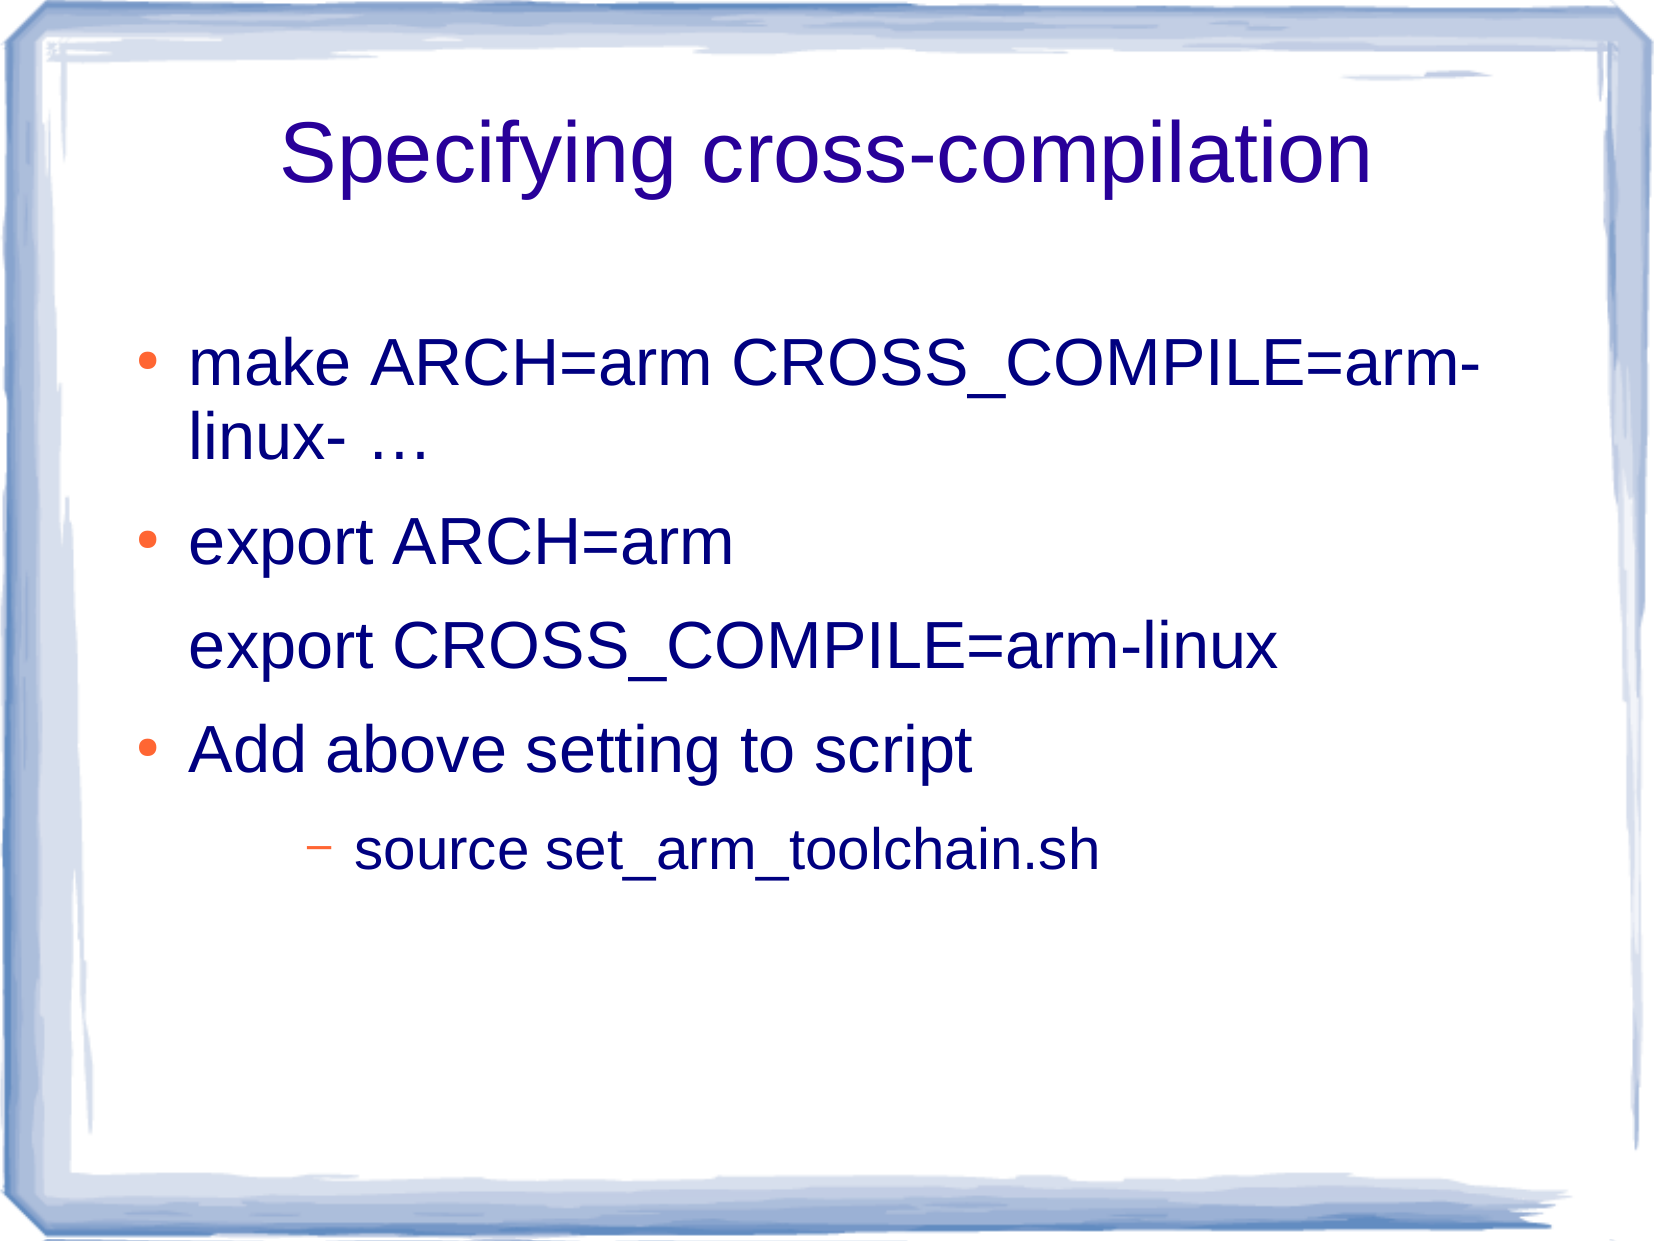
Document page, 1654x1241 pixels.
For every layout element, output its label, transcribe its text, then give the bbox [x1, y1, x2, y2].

title Specifying cross-compilation [82, 49, 1571, 257]
picture [0, 0, 1654, 1241]
list make ARCH=arm CROSS_COMPILE=arm-linux- … export ARCH=arm export CROSS_COMPILE=arm-linux Add above setting to script source set_arm_toolchain.sh [118, 324, 1571, 1045]
